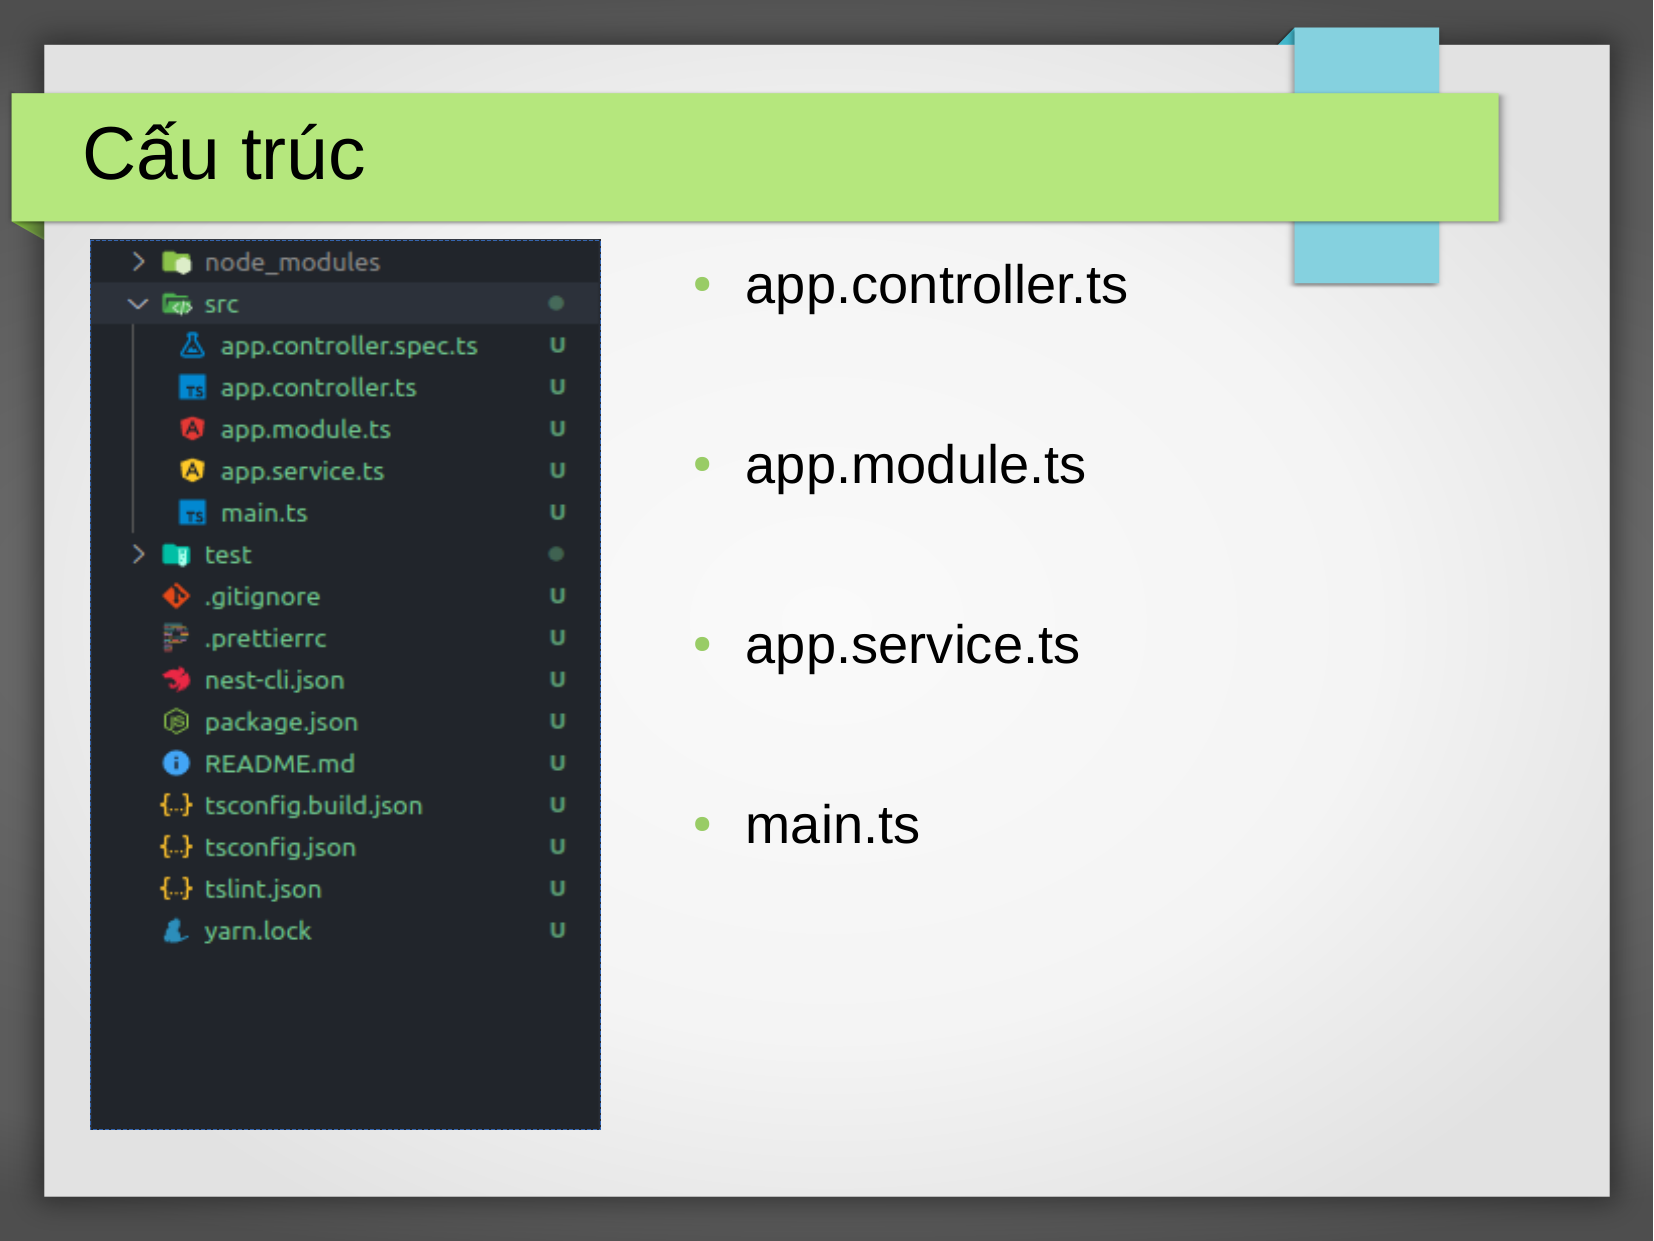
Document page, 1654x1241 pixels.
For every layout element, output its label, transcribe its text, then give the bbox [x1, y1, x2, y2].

picture [0, 0, 1653, 1241]
list app.controller.ts app.module.ts app.service.ts main.ts [675, 255, 1571, 1126]
title Cấu trúc [82, 94, 1264, 213]
text_box [785, 258, 815, 329]
